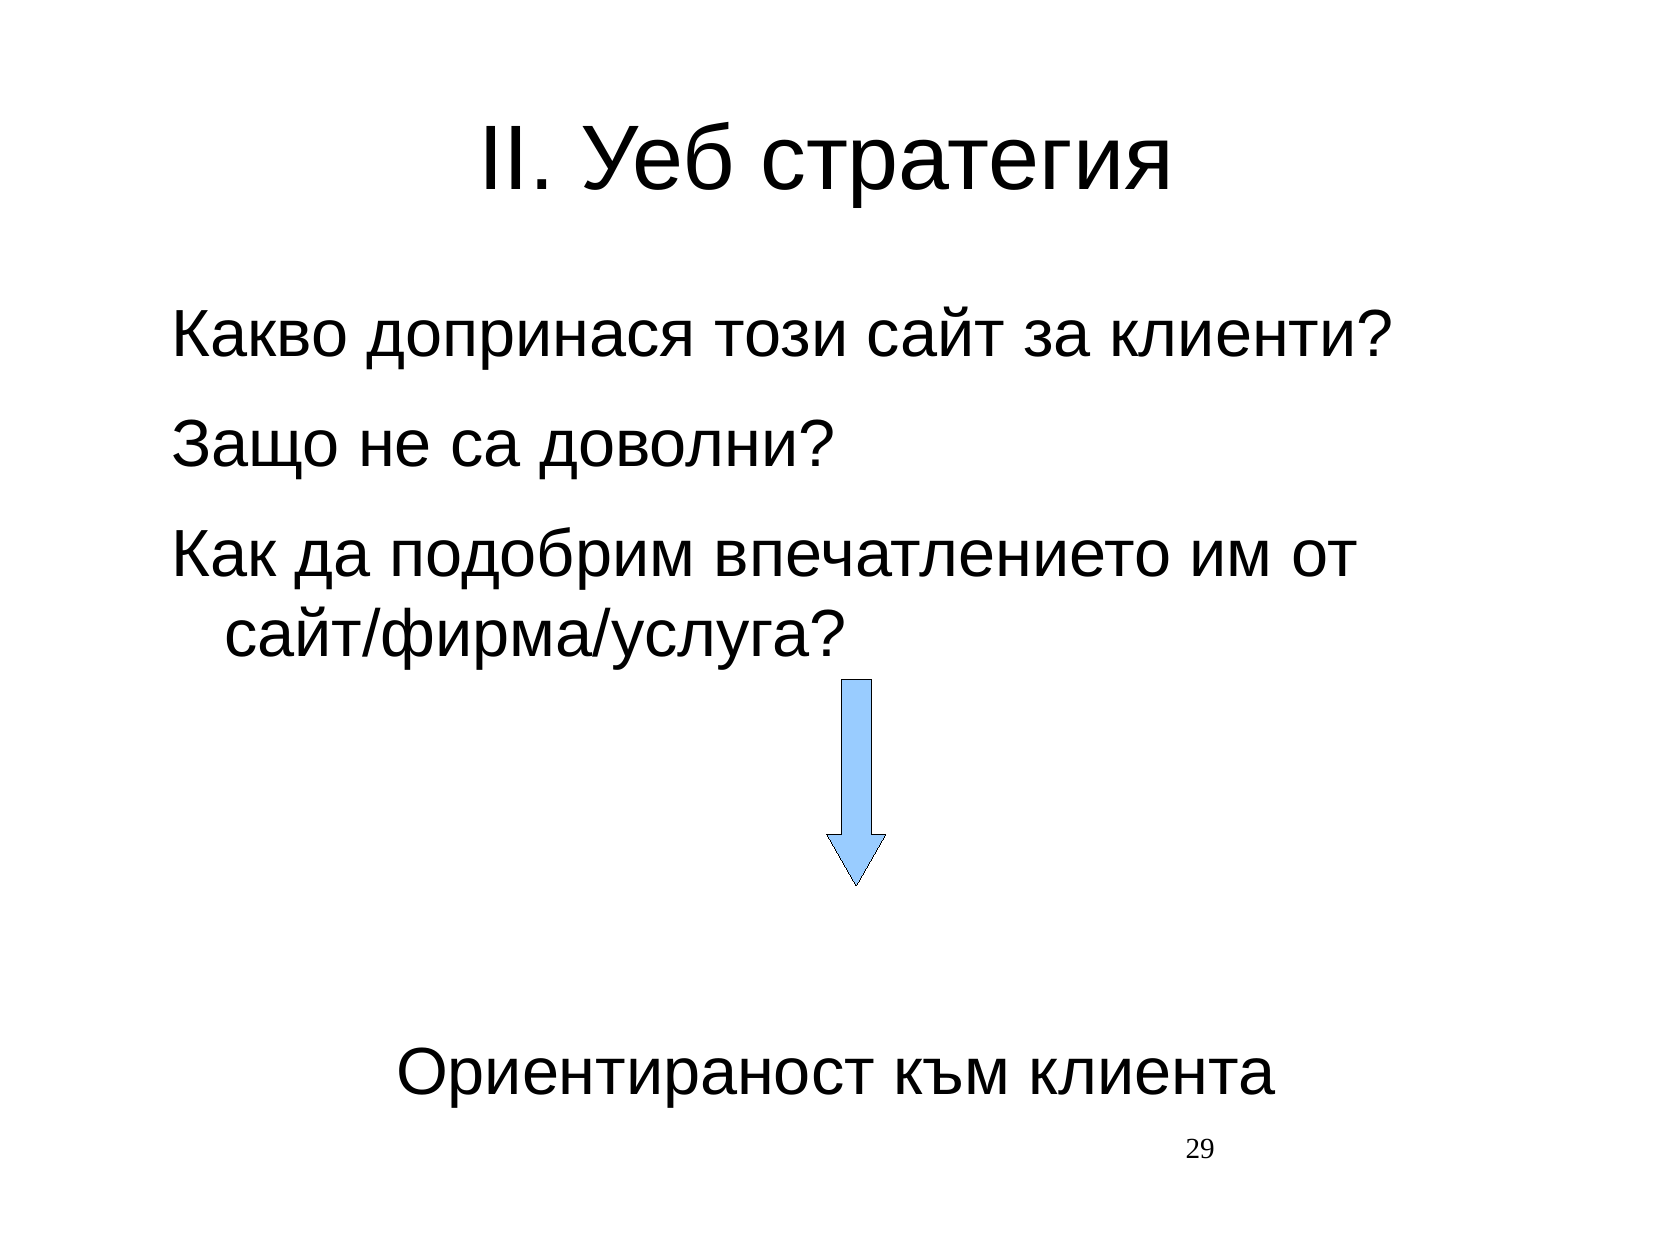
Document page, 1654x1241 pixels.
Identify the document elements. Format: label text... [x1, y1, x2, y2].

text_box [826, 679, 886, 886]
text_box [1185, 1129, 1571, 1216]
title II. Уеб стратегия [82, 49, 1571, 257]
list Какво допринася този сайт за клиенти? Защо не са доволни? Как да подобрим впечатлението им от сайт/фирма/услуга? Ориентираност към клиента [82, 290, 1571, 1109]
